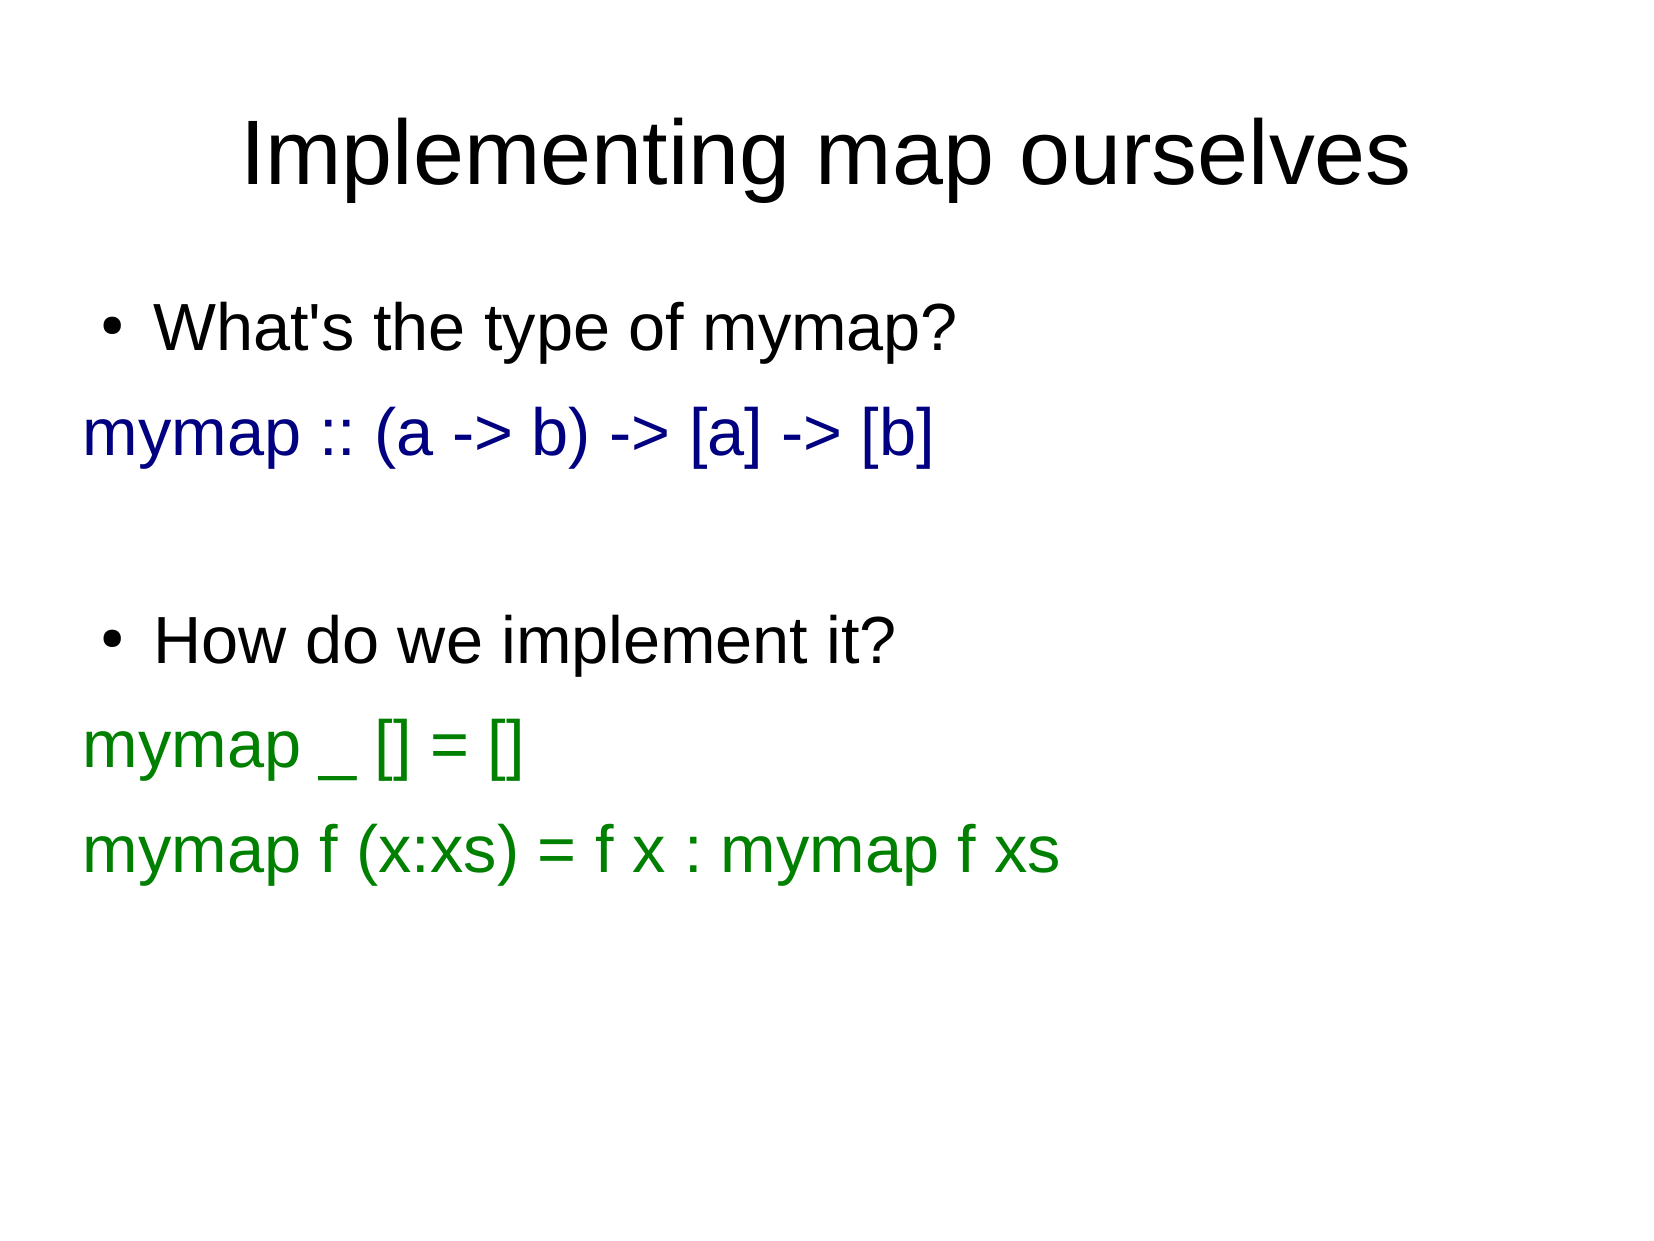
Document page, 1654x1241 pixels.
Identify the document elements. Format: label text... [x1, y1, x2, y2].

list What's the type of mymap? mymap :: (a -> b) -> [a] -> [b] How do we implement it? mymap _ [] = [] mymap f (x:xs) = f x : mymap f xs [82, 290, 1571, 1094]
title Implementing map ourselves [82, 56, 1571, 250]
